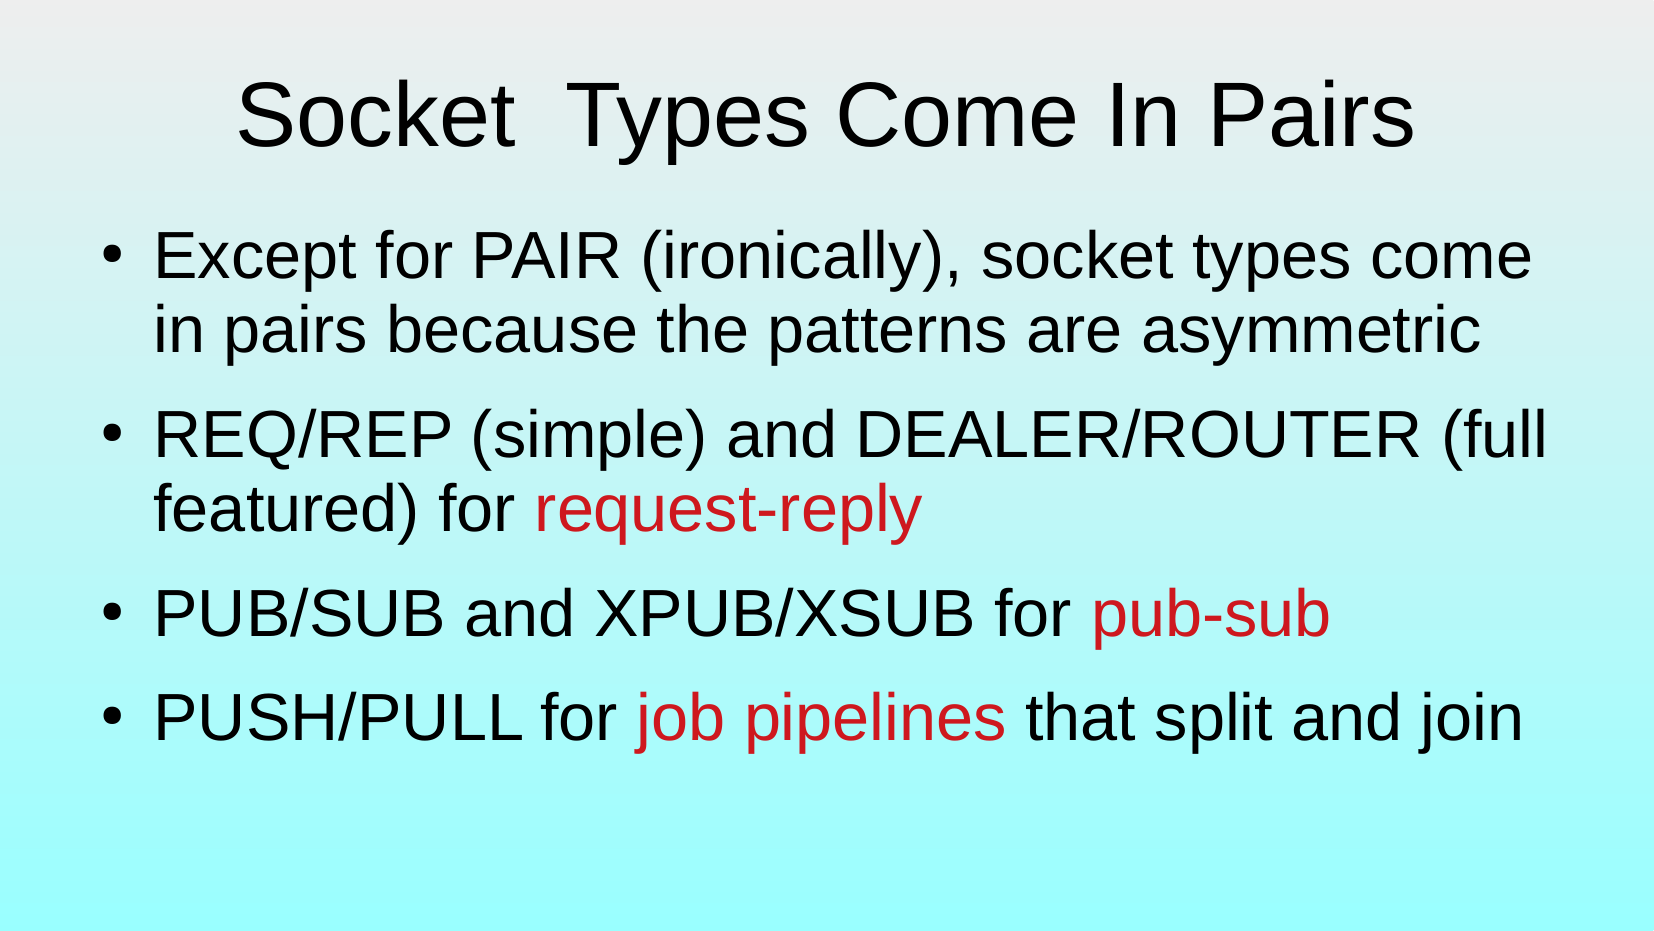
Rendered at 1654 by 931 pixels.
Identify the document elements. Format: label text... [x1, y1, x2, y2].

title Socket Types Come In Pairs [82, 37, 1571, 193]
list Except for PAIR (ironically), socket types come in pairs because the patterns are asymmetric REQ/REP (simple) and DEALER/ROUTER (full featured) for request-reply PUB/SUB and XPUB/XSUB for pub-sub PUSH/PULL for job pipelines that split and join [82, 217, 1571, 758]
